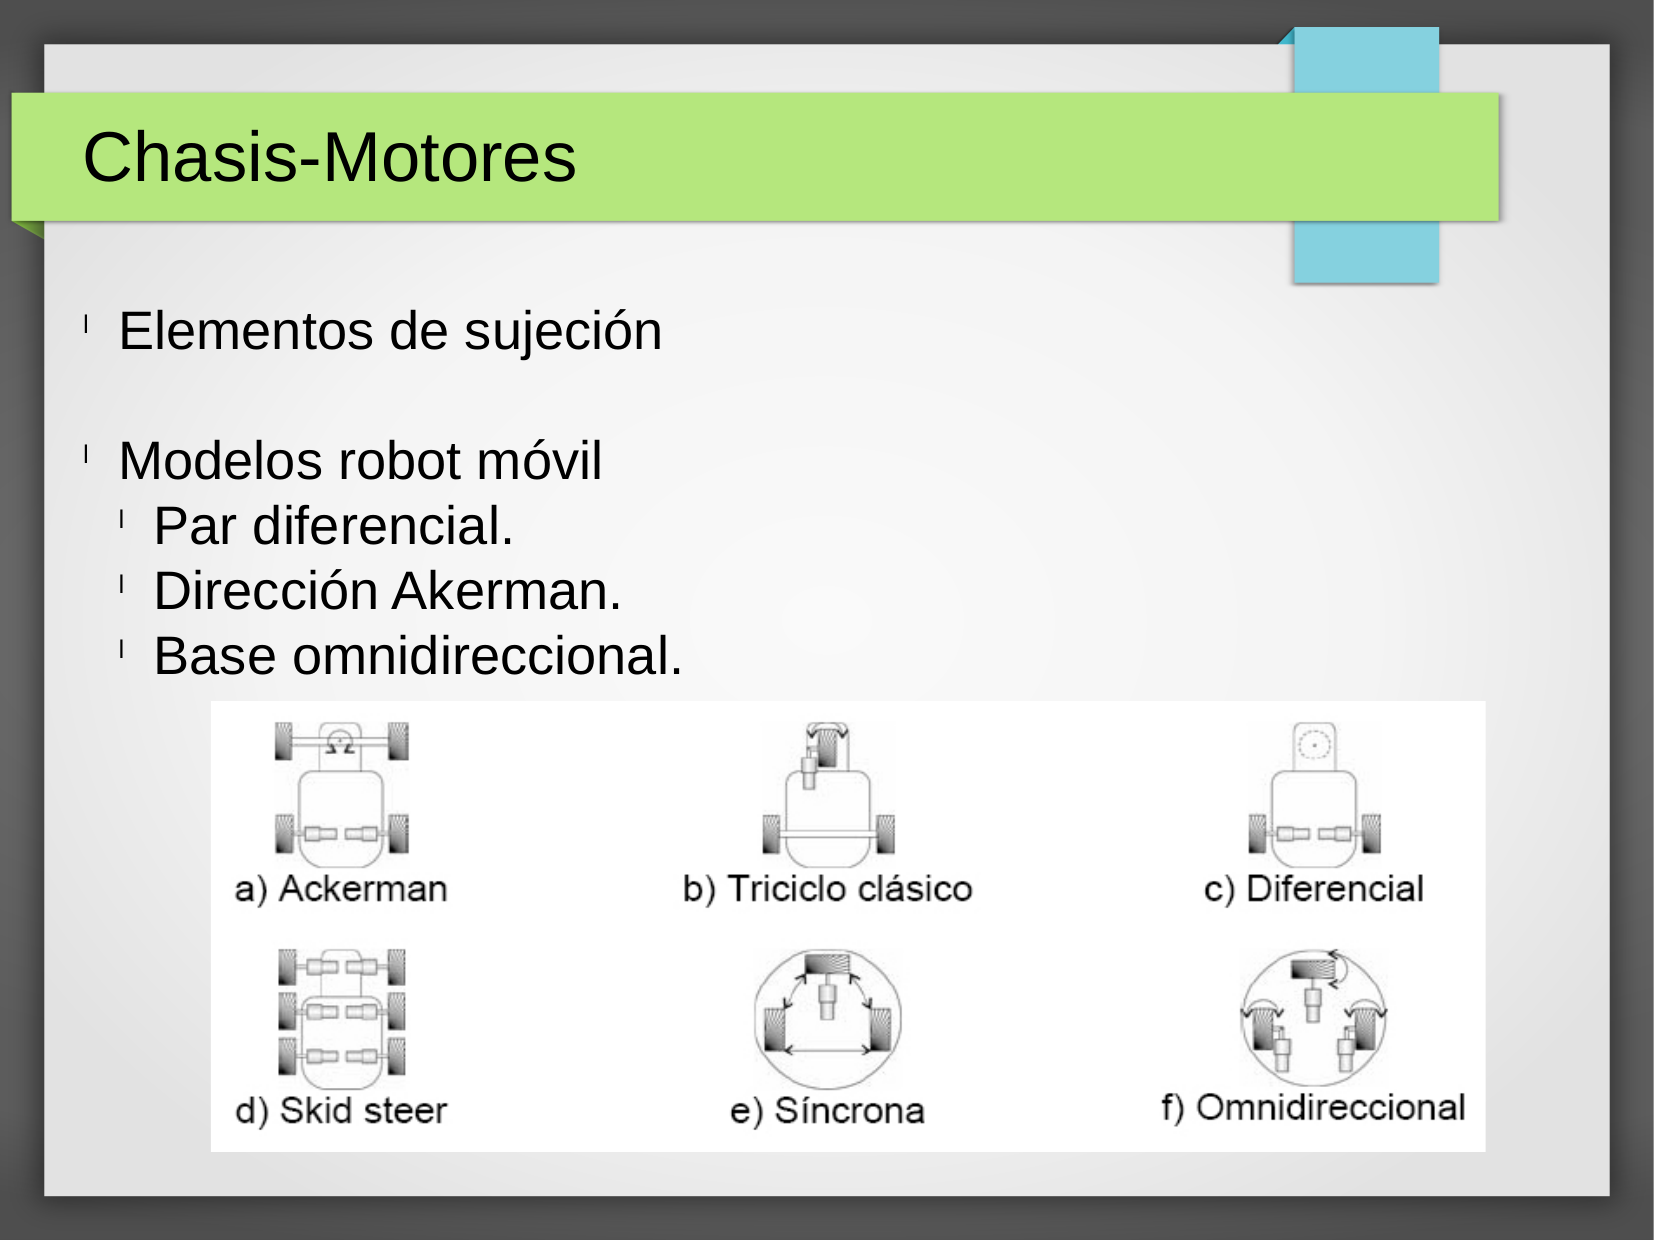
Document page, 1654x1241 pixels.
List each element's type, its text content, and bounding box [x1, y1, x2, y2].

text_box Elementos de sujeción Modelos robot móvil Par diferencial. Dirección Akerman. Base omnidireccional. [82, 295, 1571, 1015]
picture [0, 0, 1654, 1240]
text_box Chasis-Motores [82, 49, 1571, 257]
